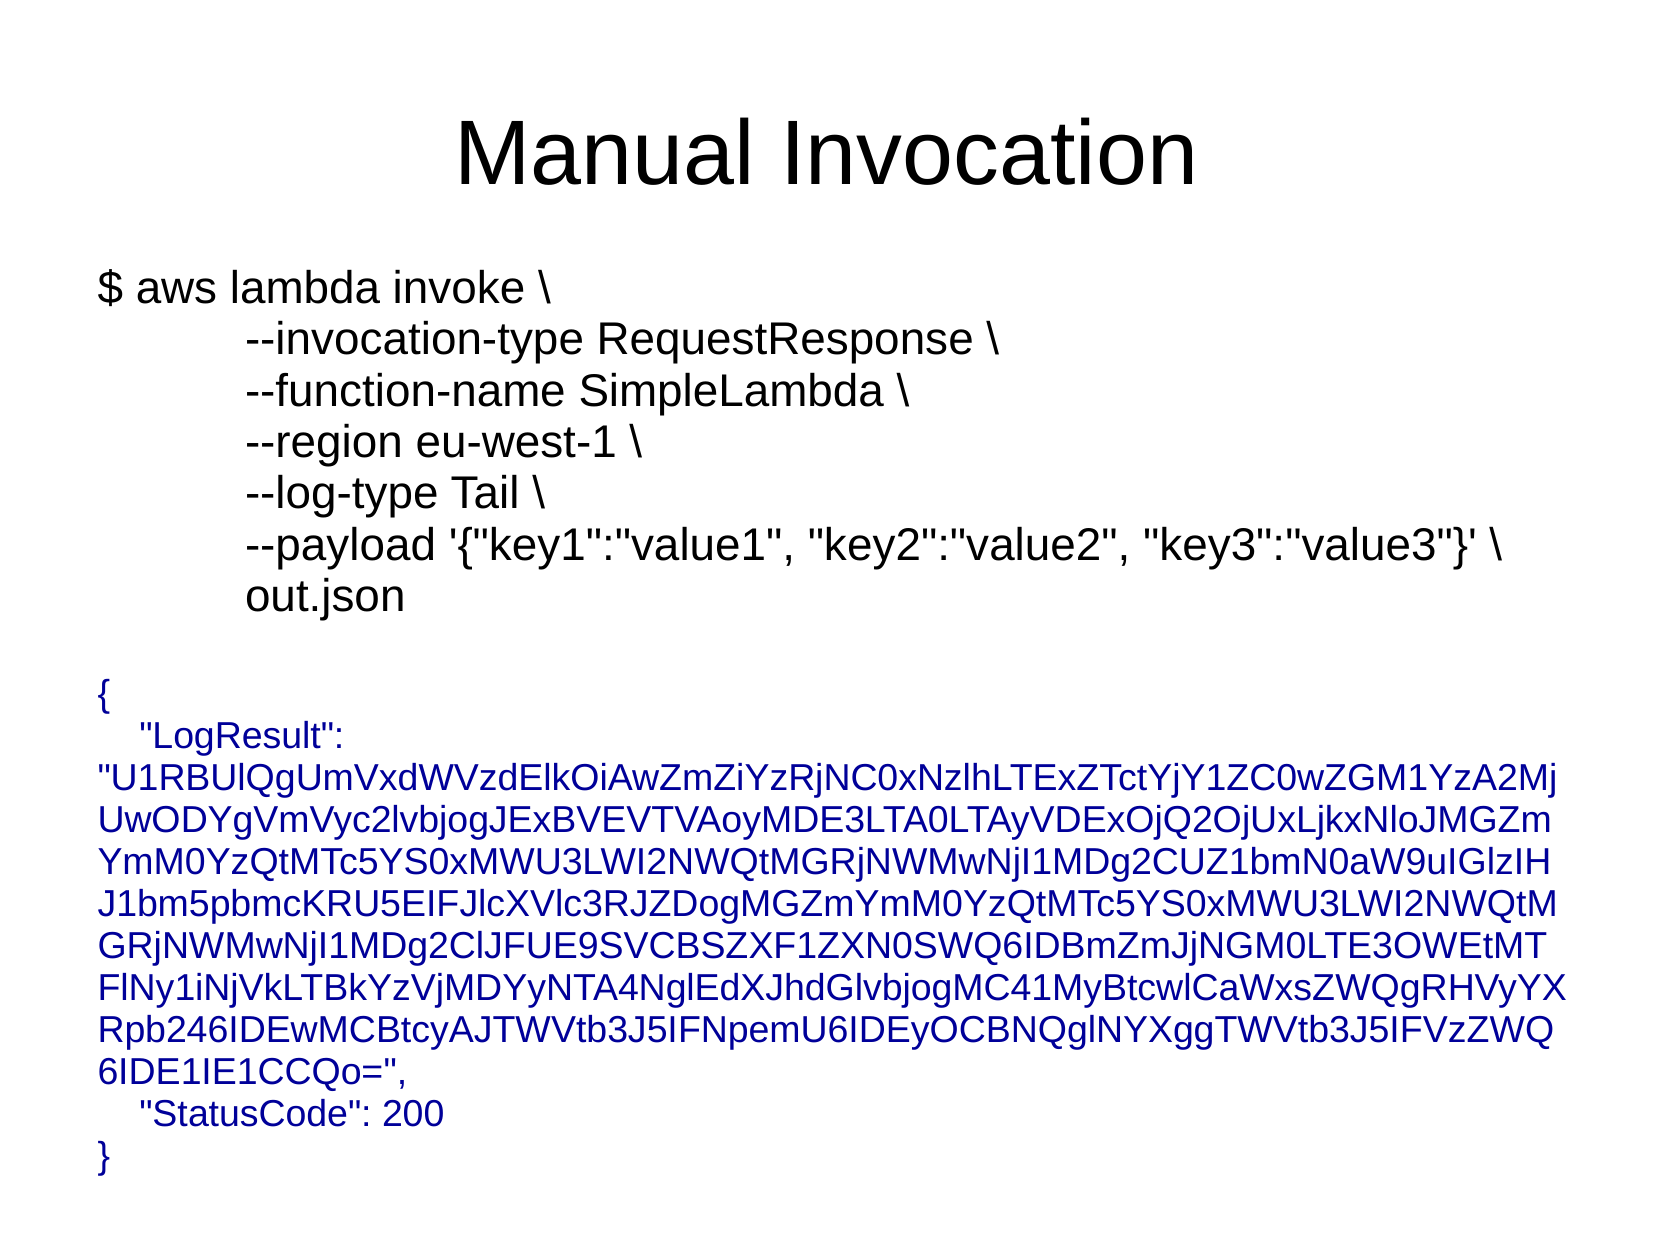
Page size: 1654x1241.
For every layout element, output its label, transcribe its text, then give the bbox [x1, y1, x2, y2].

title Manual Invocation [82, 49, 1571, 254]
text_box $ aws lambda invoke \ --invocation-type RequestResponse \ --function-name SimpleLambda \ --region eu-west-1 \ --log-type Tail \ --payload '{"key1":"value1", "key2":"value2", "key3":"value3"}' \ out.json { "LogResult": "U1RBUlQgUmVxdWVzdElkOiAwZmZiYzRjNC0xNzlhLTExZTctYjY1ZC0wZGM1YzA2MjUwODYgVmVyc2lvbjogJExBVEVTVAoyMDE3LTA0LTAyVDExOjQ2OjUxLjkxNloJMGZmYmM0YzQtMTc5YS0xMWU3LWI2NWQtMGRjNWMwNjI1MDg2CUZ1bmN0aW9uIGlzIHJ1bm5pbmcKRU5EIFJlcXVlc3RJZDogMGZmYmM0YzQtMTc5YS0xMWU3LWI2NWQtMGRjNWMwNjI1MDg2ClJFUE9SVCBSZXF1ZXN0SWQ6IDBmZmJjNGM0LTE3OWEtMTFlNy1iNjVkLTBkYzVjMDYyNTA4NglEdXJhdGlvbjogMC41MyBtcwlCaWxsZWQgRHVyYXRpb246IDEwMCBtcyAJTWVtb3J5IFNpemU6IDEyOCBNQglNYXggTWVtb3J5IFVzZWQ6IDE1IE1CCQo=", "StatusCode": 200 } [82, 254, 1583, 1235]
